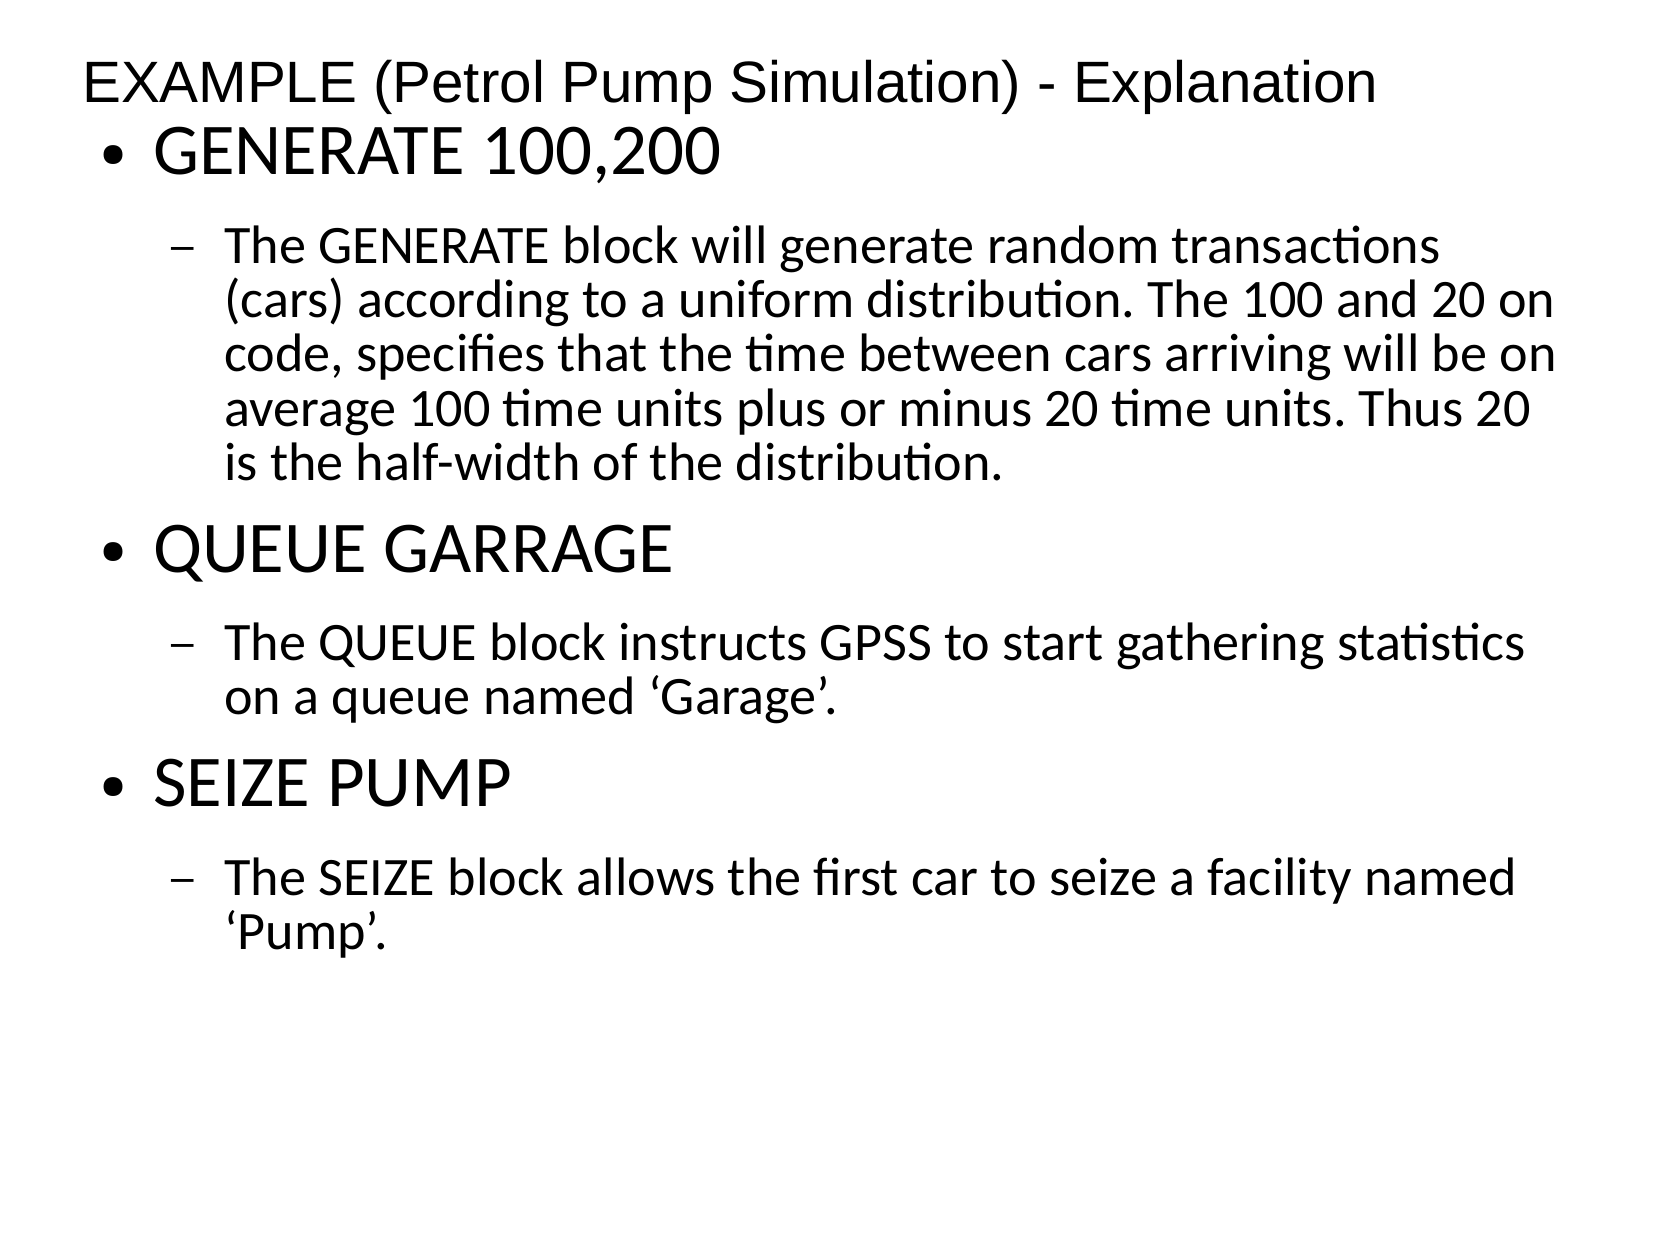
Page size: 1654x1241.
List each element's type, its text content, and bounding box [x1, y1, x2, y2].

list GENERATE 100,200 The GENERATE block will generate random transactions (cars) according to a uniform distribution. The 100 and 20 on code, specifies that the time between cars arriving will be on average 100 time units plus or minus 20 time units. Thus 20 is the half-width of the distribution. QUEUE GARRAGE The QUEUE block instructs GPSS to start gathering statistics on a queue named ‘Garage’. SEIZE PUMP The SEIZE block allows the first car to seize a facility named ‘Pump’. [82, 120, 1572, 1108]
title EXAMPLE (Petrol Pump Simulation) - Explanation [82, 49, 1441, 120]
